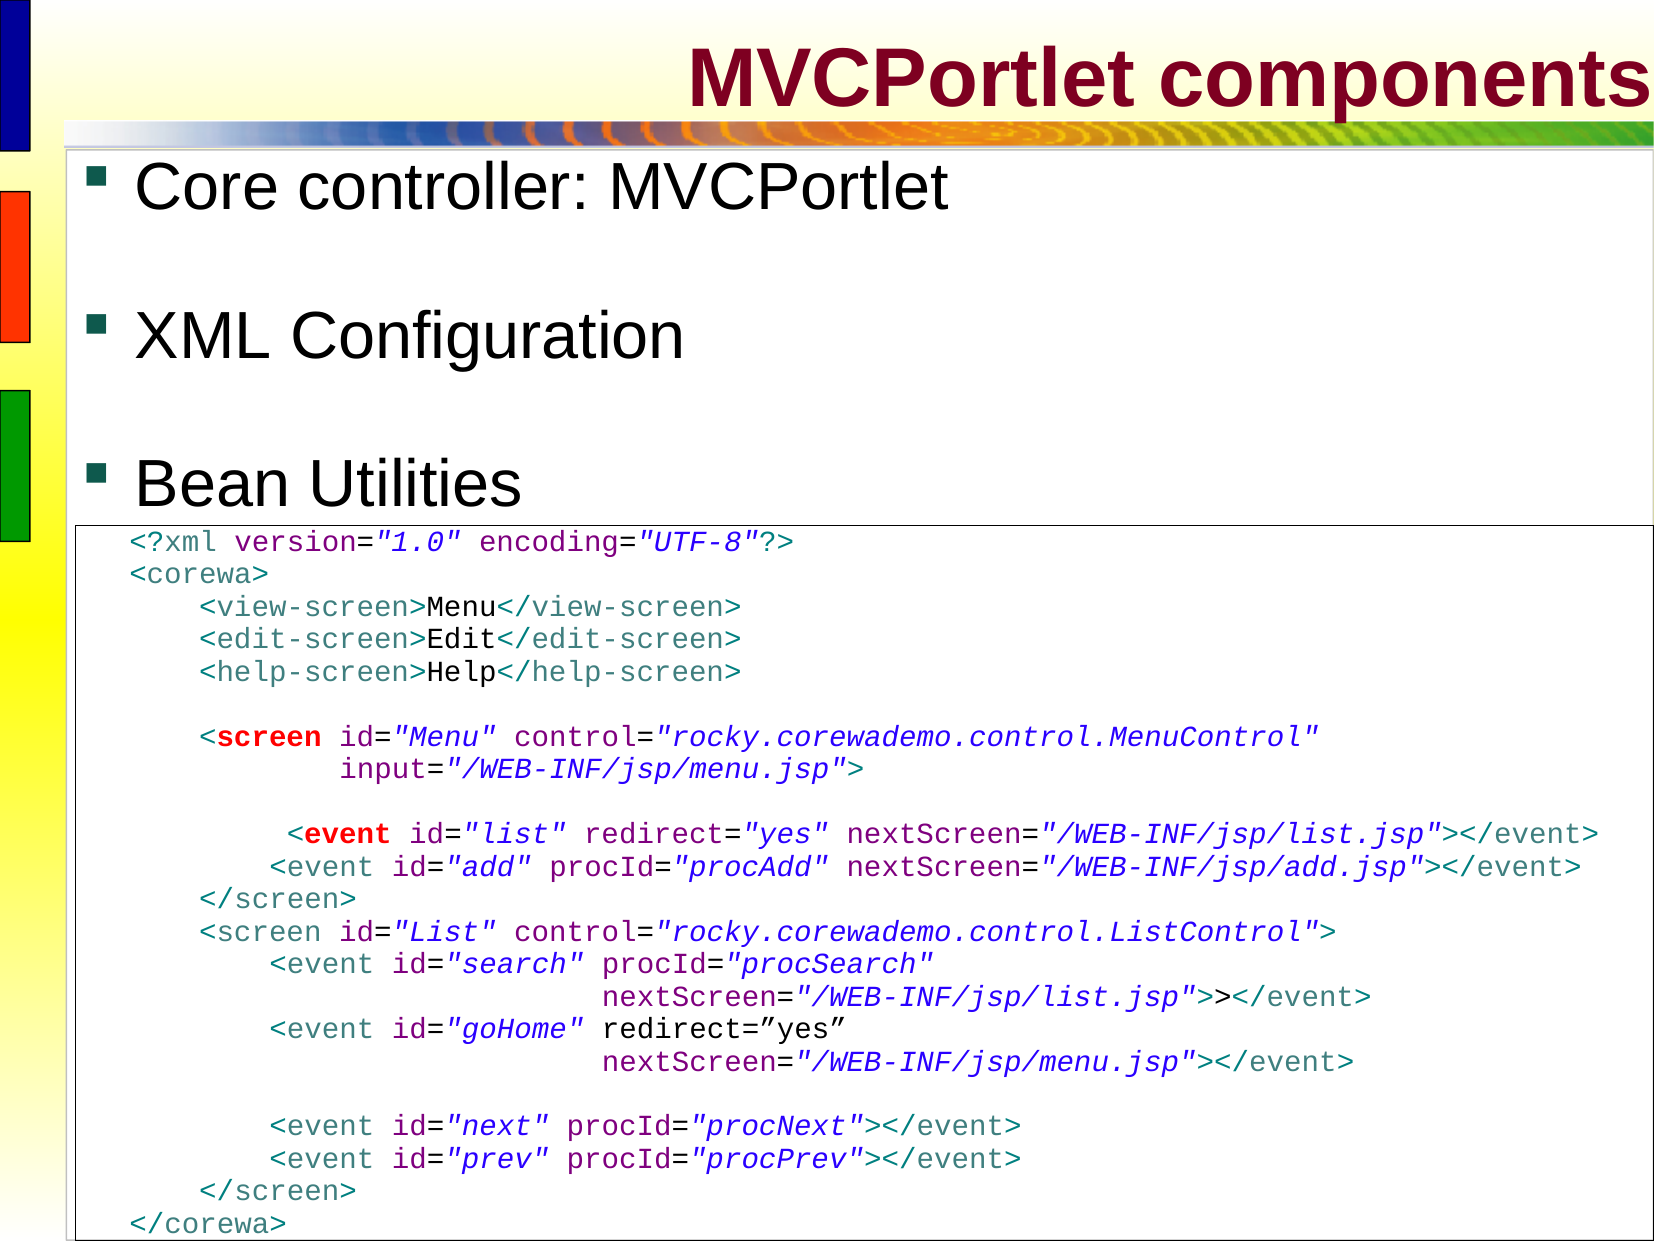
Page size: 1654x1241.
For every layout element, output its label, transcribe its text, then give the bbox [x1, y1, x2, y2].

picture [64, 120, 201, 148]
text_box <?xml version="1.0" encoding="UTF-8"?> <corewa> <view-screen>Menu</view-screen> <edit-screen>Edit</edit-screen> <help-screen>Help</help-screen> <screen id="Menu" control="rocky.corewademo.control.MenuControl" input="/WEB-INF/jsp/menu.jsp"> <event id="list" redirect="yes" nextScreen="/WEB-INF/jsp/list.jsp"></event> <event id="add" procId="procAdd" nextScreen="/WEB-INF/jsp/add.jsp"></event> </screen> <screen id="List" control="rocky.corewademo.control.ListControl"> <event id="search" procId="procSearch" nextScreen="/WEB-INF/jsp/list.jsp">></event> <event id="goHome" redirect=”yes” nextScreen="/WEB-INF/jsp/menu.jsp"></event> <event id="next" procId="procNext"></event> <event id="prev" procId="procPrev"></event> </screen> </corewa> [75, 525, 1654, 1241]
list Core controller: MVCPortlet XML Configuration Bean Utilities [64, 149, 1654, 1158]
title MVCPortlet components [201, 8, 1654, 149]
